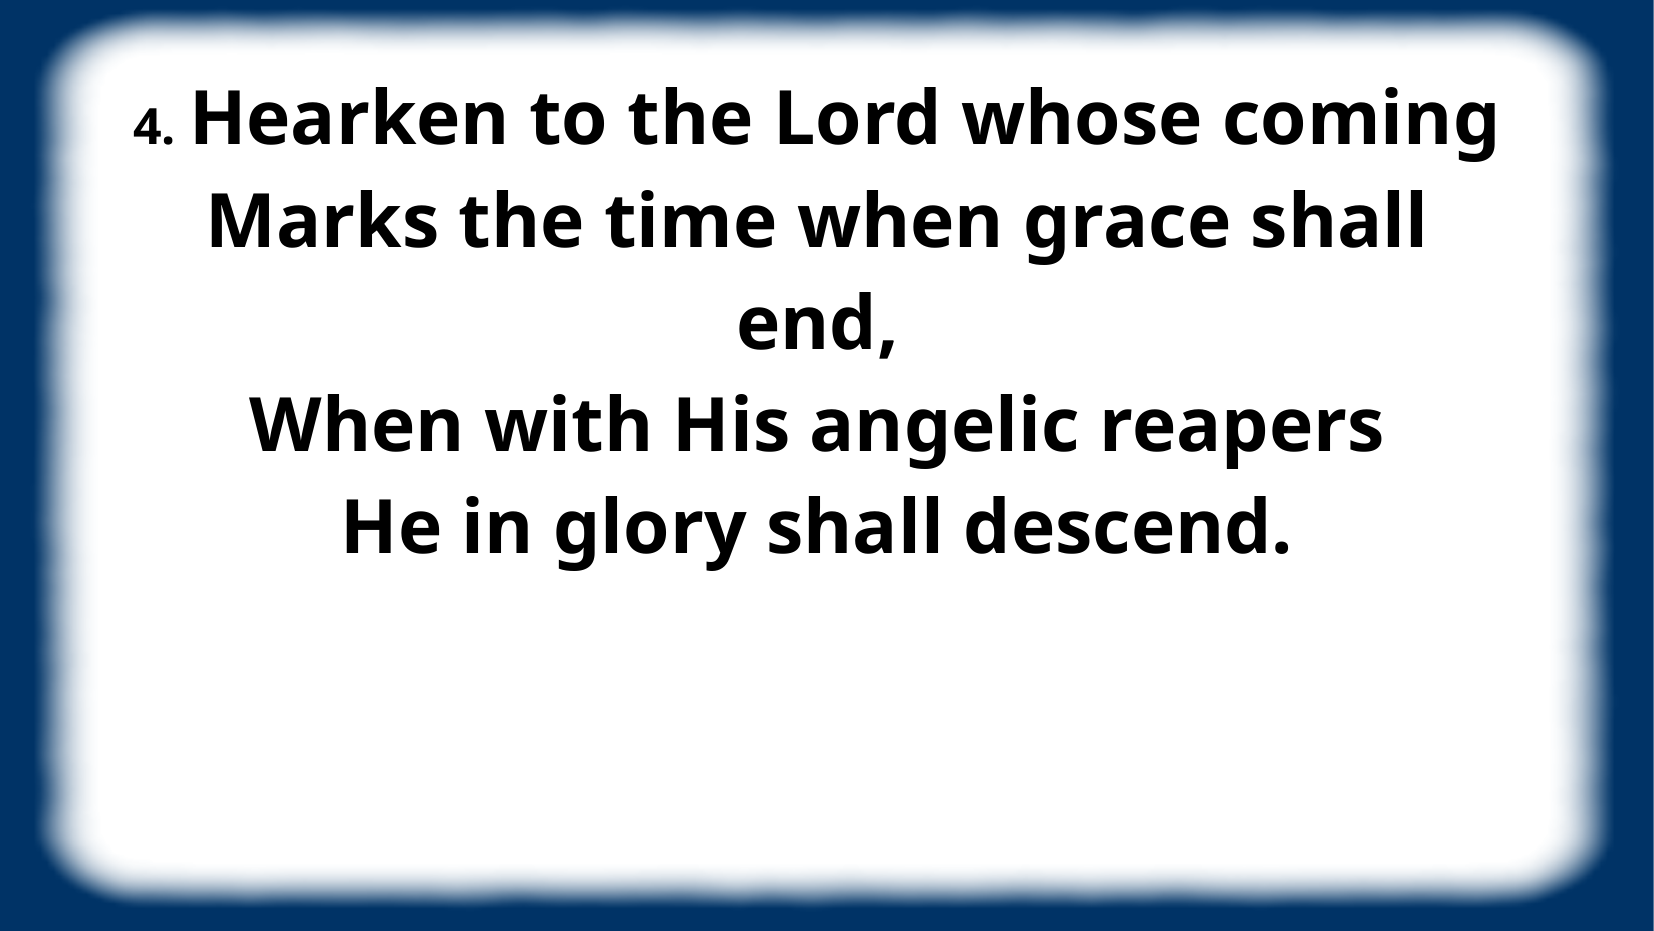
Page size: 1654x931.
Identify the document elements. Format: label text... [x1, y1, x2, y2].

picture [0, 0, 1654, 931]
text_box 4. Hearken to the Lord whose coming Marks the time when grace shall end, When with His angelic reapers He in glory shall descend. [105, 57, 1531, 471]
